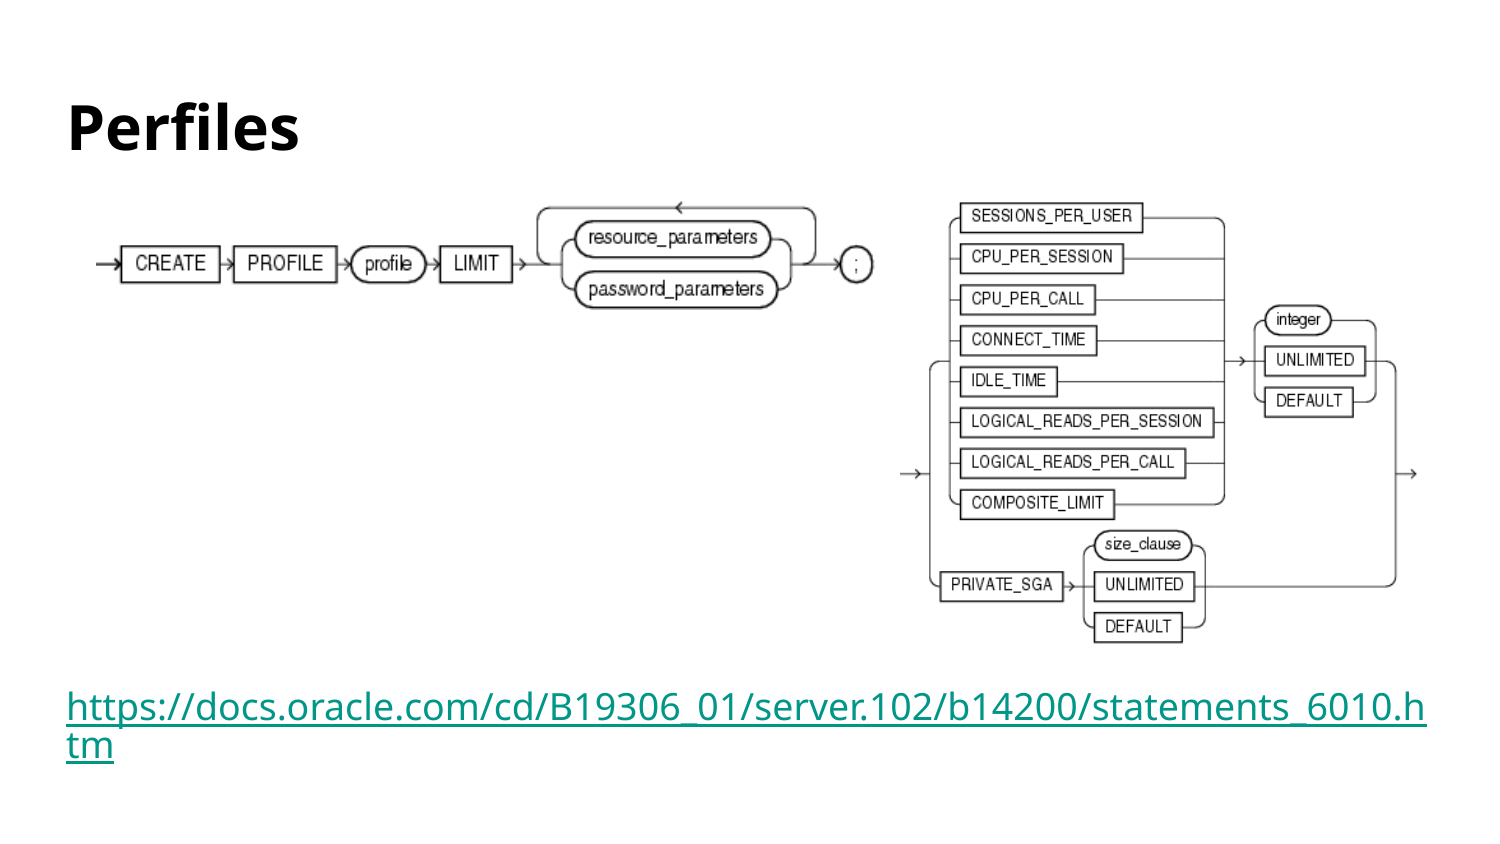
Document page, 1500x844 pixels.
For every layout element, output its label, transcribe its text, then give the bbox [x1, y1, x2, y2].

list https://docs.oracle.com/cd/B19306_01/server.102/b14200/statements_6010.htm [51, 668, 1449, 750]
title Perfiles [51, 72, 1449, 176]
picture [900, 200, 1419, 644]
picture [96, 200, 876, 310]
